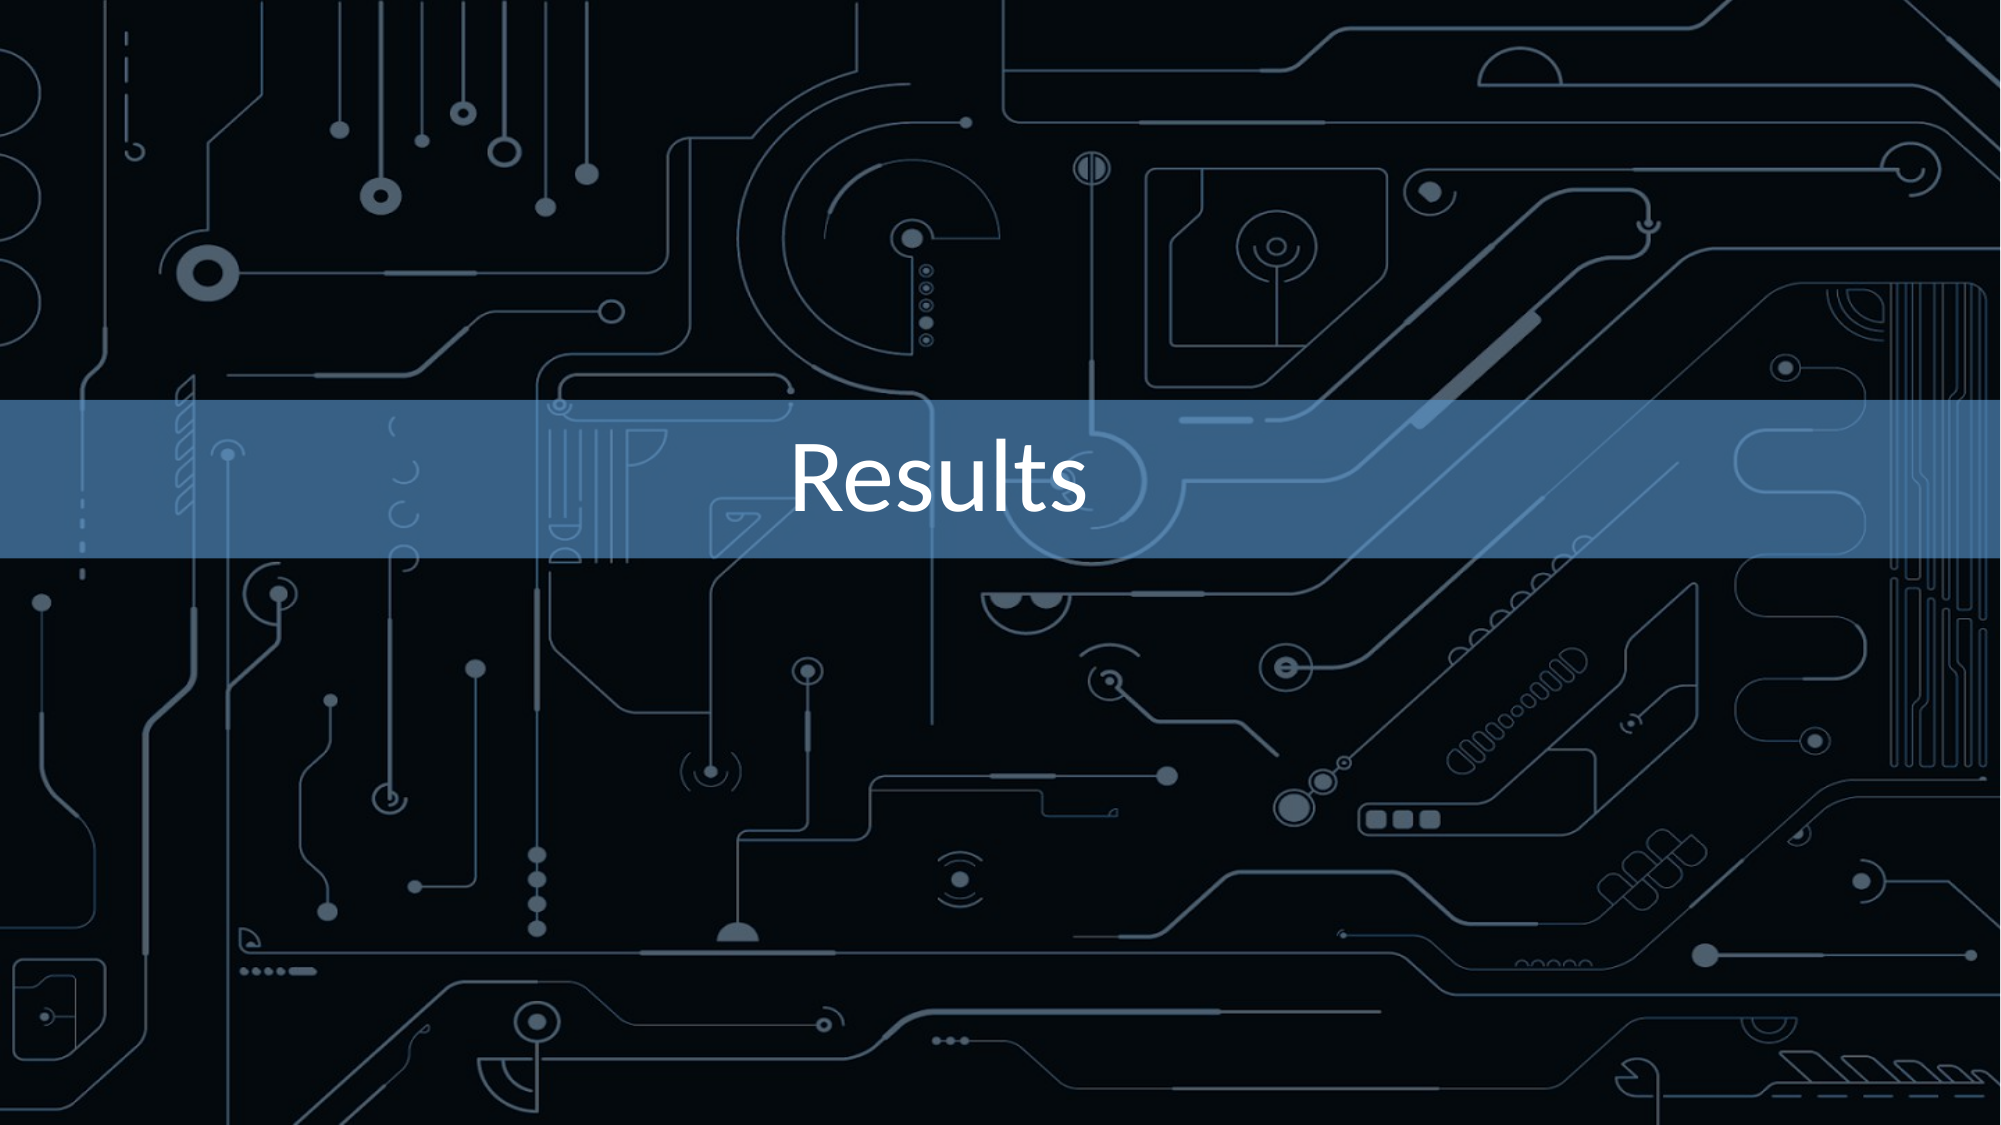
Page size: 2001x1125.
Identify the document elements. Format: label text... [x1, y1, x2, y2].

text_box Results [323, 399, 1555, 540]
text_box [0, 0, 2000, 1125]
